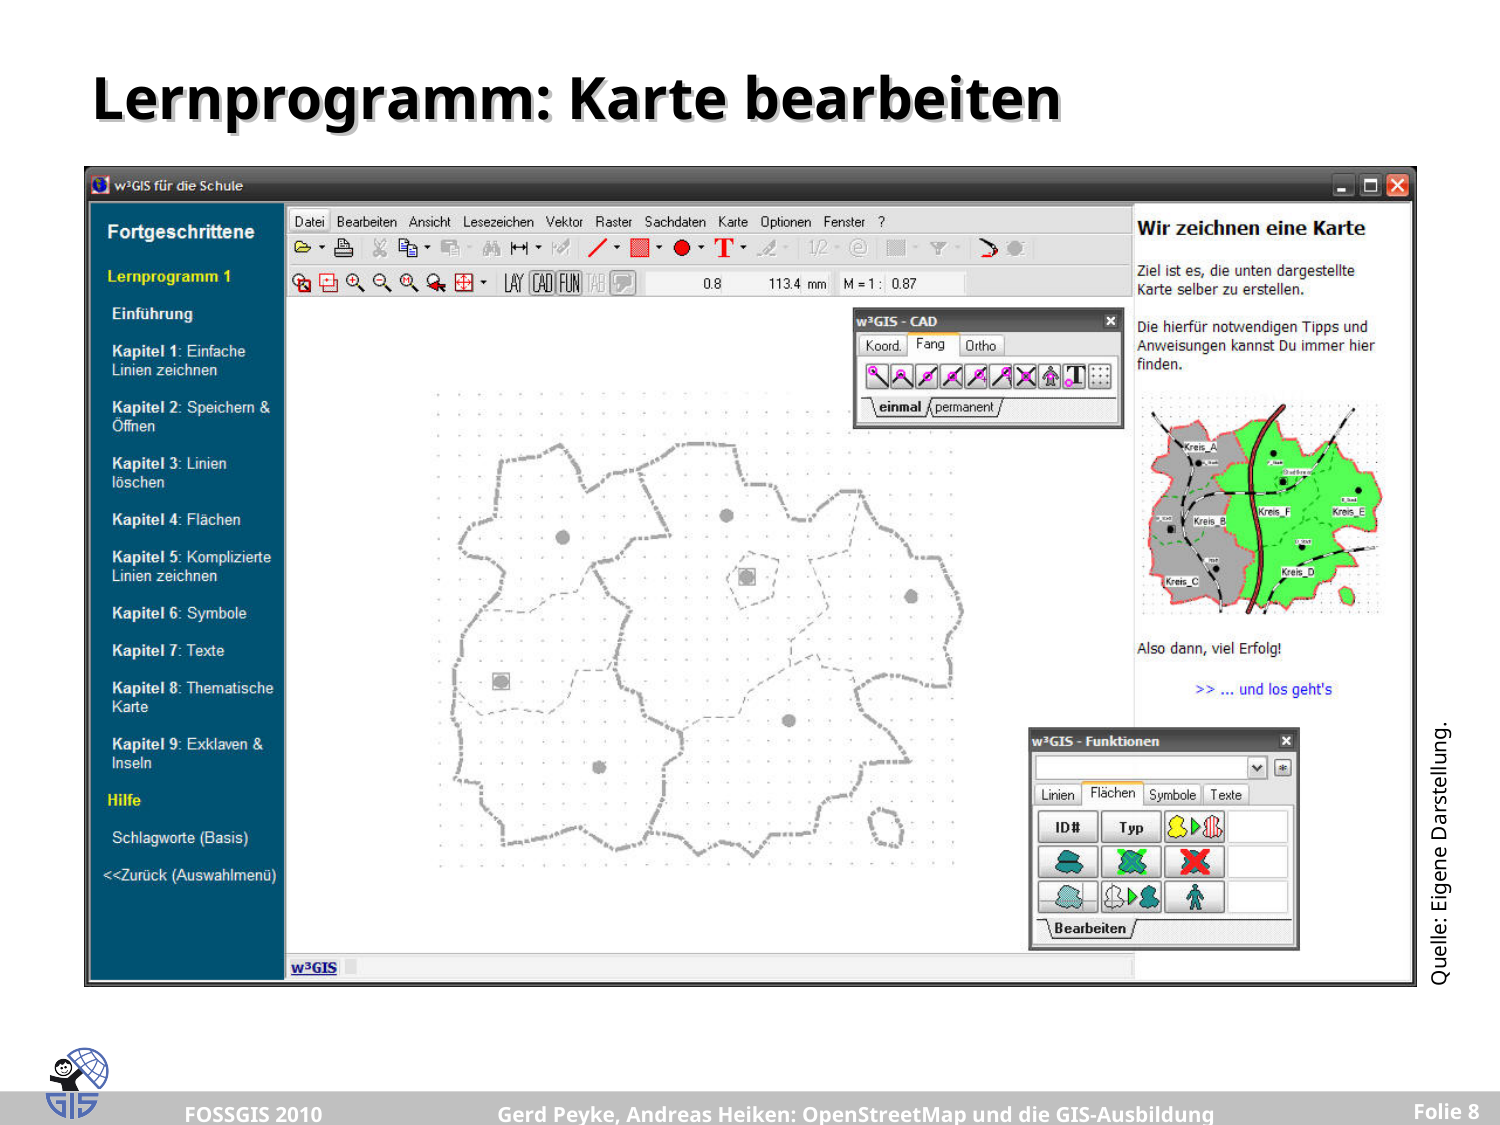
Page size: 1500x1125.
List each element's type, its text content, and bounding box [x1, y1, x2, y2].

picture [84, 166, 1417, 987]
text_box Quelle: Eigene Darstellung. [1417, 687, 1459, 1001]
title Lernprogramm: Karte bearbeiten [76, 45, 1331, 149]
picture [44, 1047, 110, 1120]
